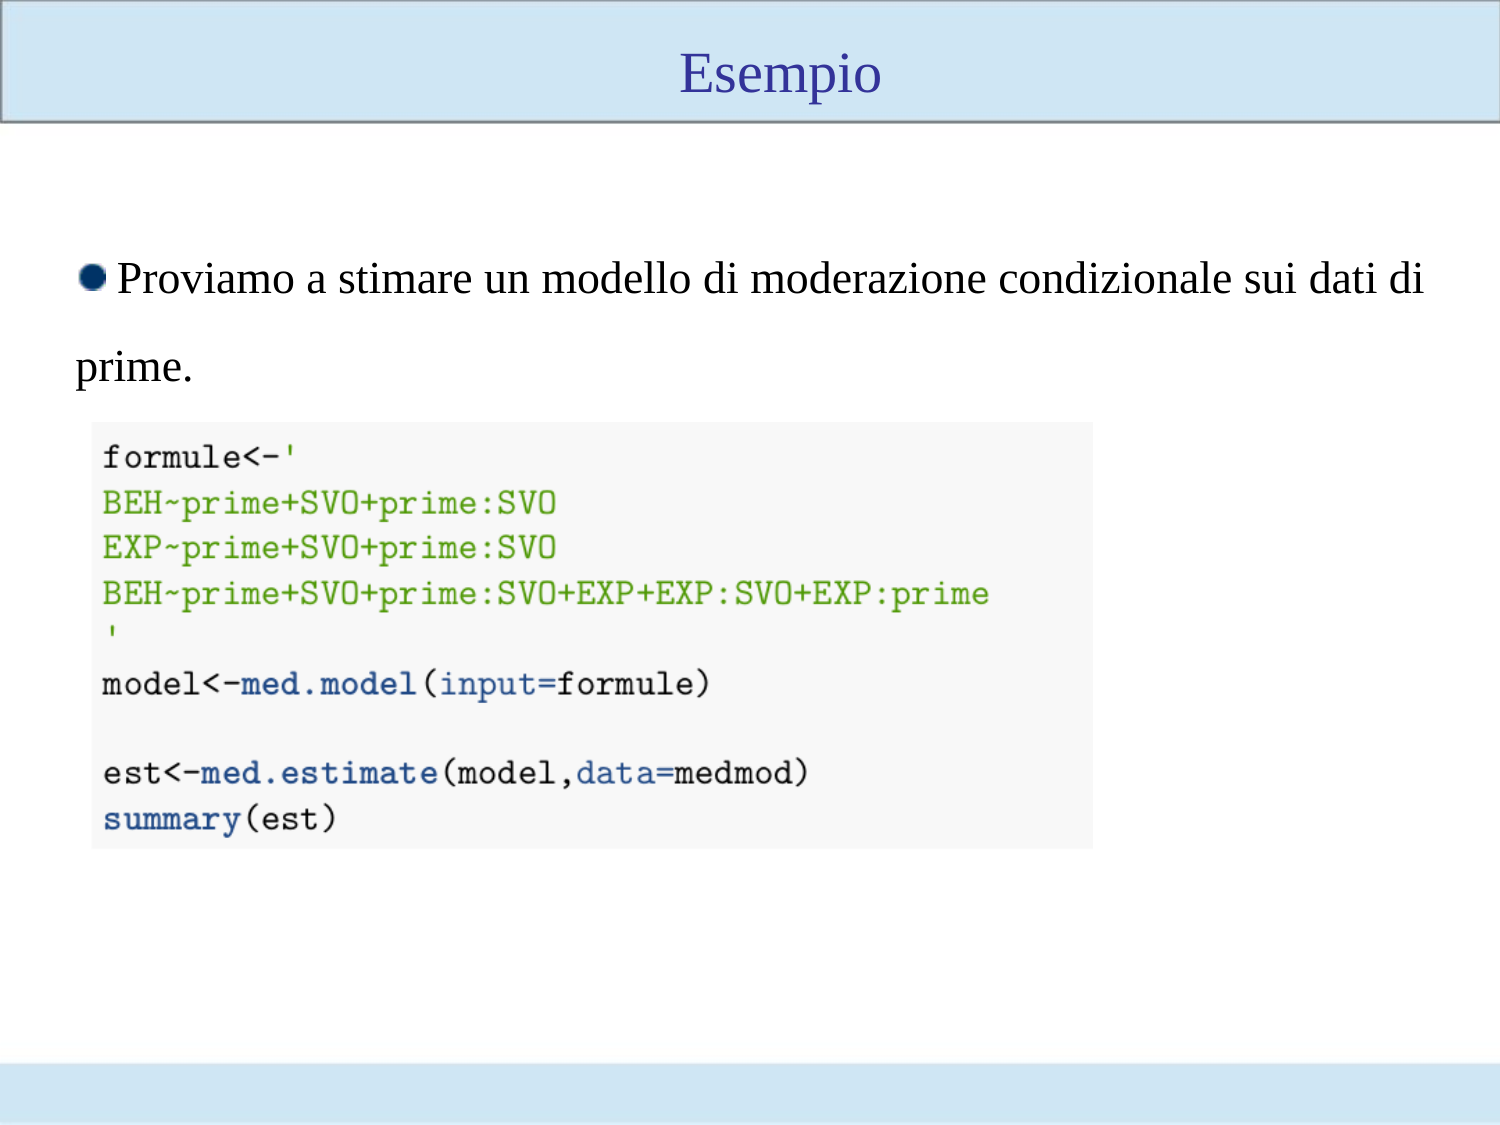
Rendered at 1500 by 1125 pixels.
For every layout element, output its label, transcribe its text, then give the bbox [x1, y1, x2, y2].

text_box Proviamo a stimare un modello di moderazione condizionale sui dati di prime. [60, 207, 1486, 399]
title Esempio [249, 21, 1313, 117]
picture [0, 0, 1500, 1125]
